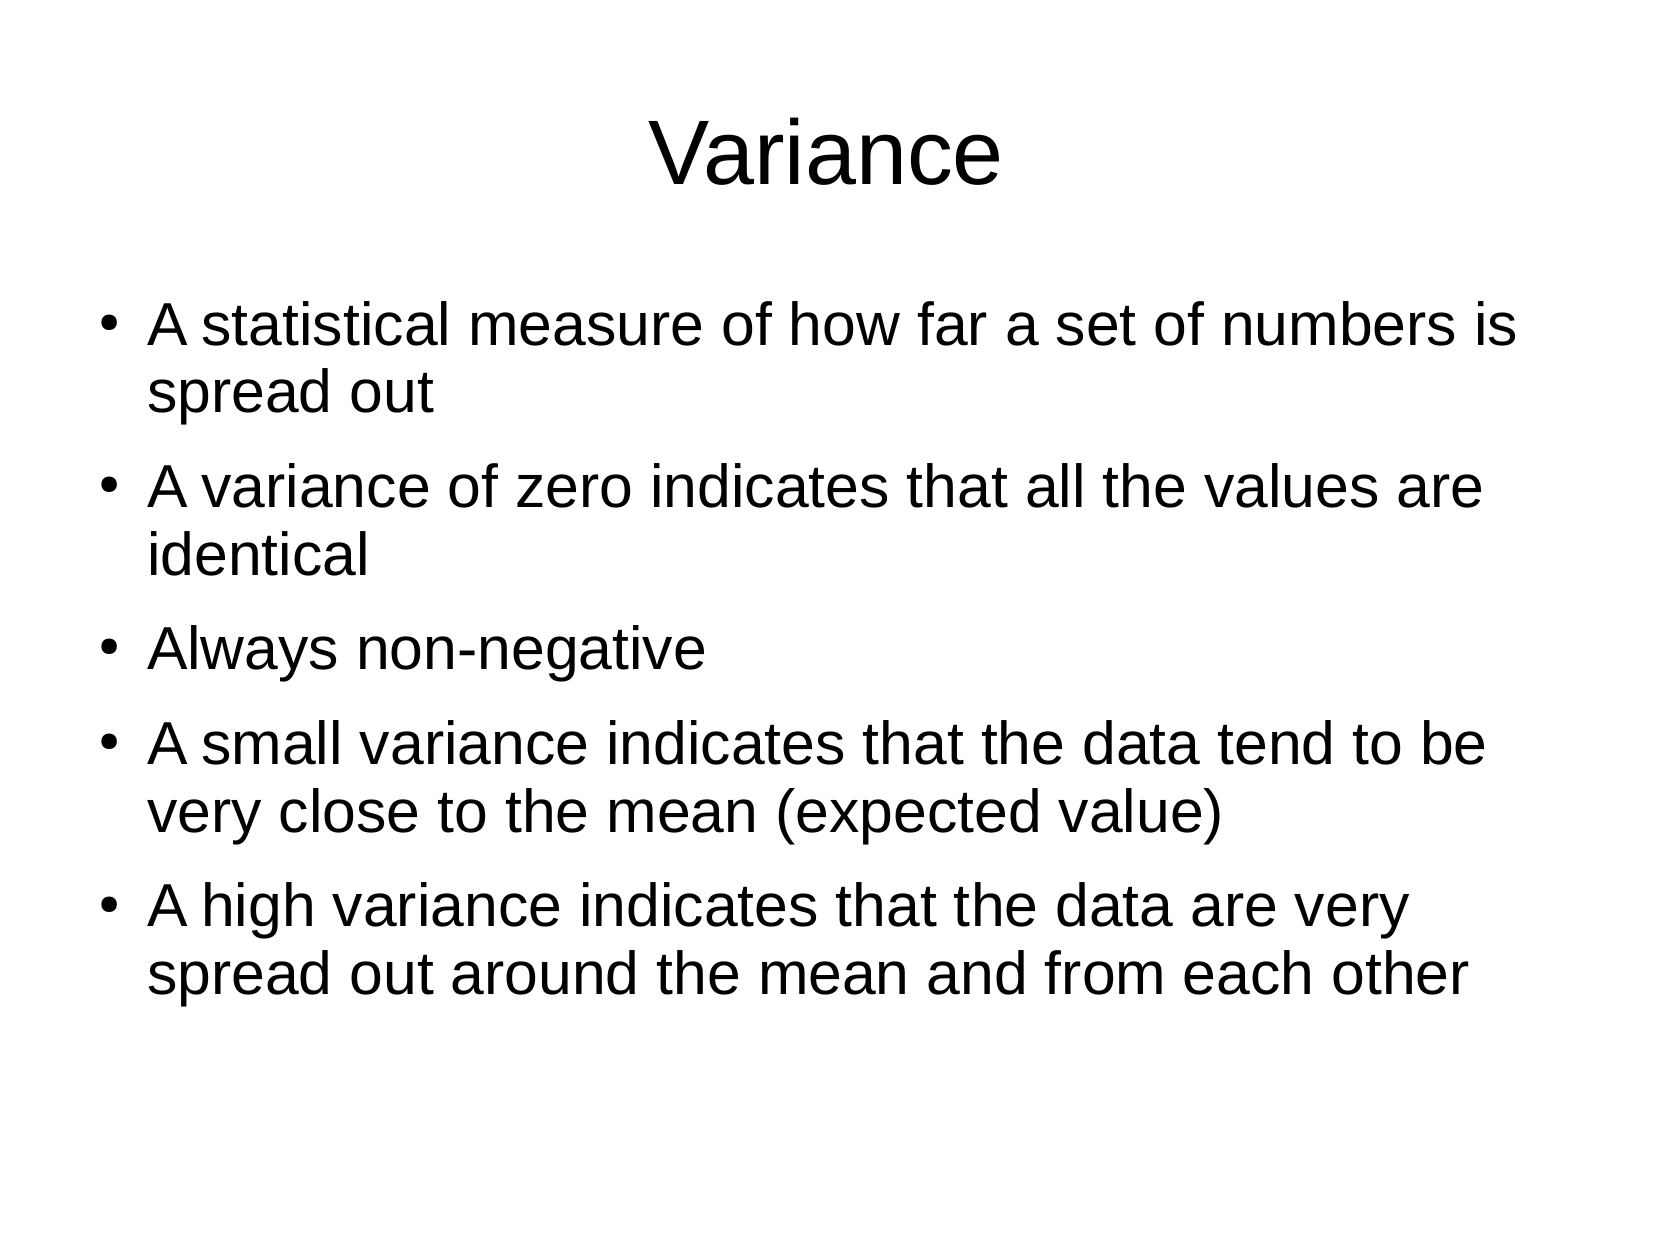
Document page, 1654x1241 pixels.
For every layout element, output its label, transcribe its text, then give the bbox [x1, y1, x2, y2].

title Variance [82, 49, 1571, 257]
list A statistical measure of how far a set of numbers is spread out A variance of zero indicates that all the values are identical Always non-negative A small variance indicates that the data tend to be very close to the mean (expected value) A high variance indicates that the data are very spread out around the mean and from each other [82, 290, 1571, 1010]
